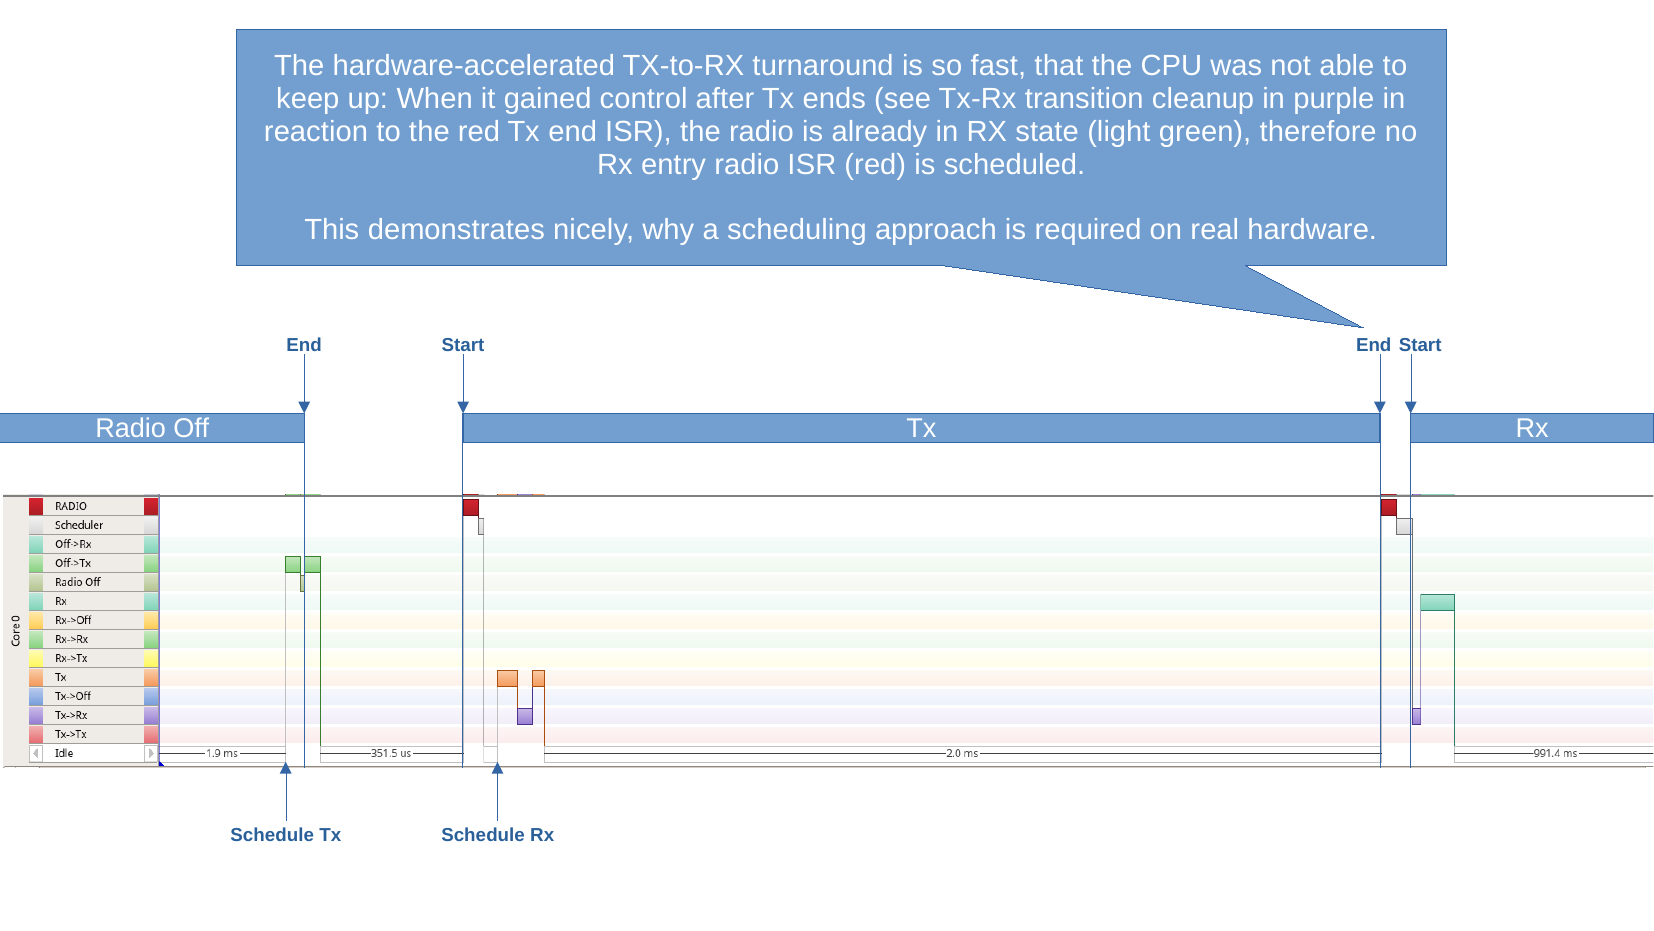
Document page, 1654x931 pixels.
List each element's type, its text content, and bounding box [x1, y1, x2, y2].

picture [3, 494, 304, 768]
text_box Start [1384, 326, 1473, 363]
picture [1381, 494, 1410, 768]
text_box Schedule Tx [205, 817, 367, 865]
text_box Start [418, 326, 508, 363]
text_box End [1317, 326, 1384, 363]
text_box Tx [463, 413, 1380, 443]
text_box Rx [1411, 413, 1654, 443]
picture [305, 494, 462, 768]
picture [1411, 494, 1654, 768]
picture [463, 494, 1380, 768]
text_box End [259, 326, 349, 363]
text_box Schedule Rx [417, 817, 578, 865]
text_box Radio Off [0, 413, 304, 443]
text_box The hardware-accelerated TX-to-RX turnaround is so fast, that the CPU was not able to keep up: When it gained control after Tx ends (see Tx-Rx transition cleanup in purple in reaction to the red Tx end ISR), the radio is already in RX state (light green), therefore no Rx entry radio ISR (red) is scheduled. This demonstrates nicely, why a scheduling approach is required on real hardware. [236, 29, 1447, 328]
